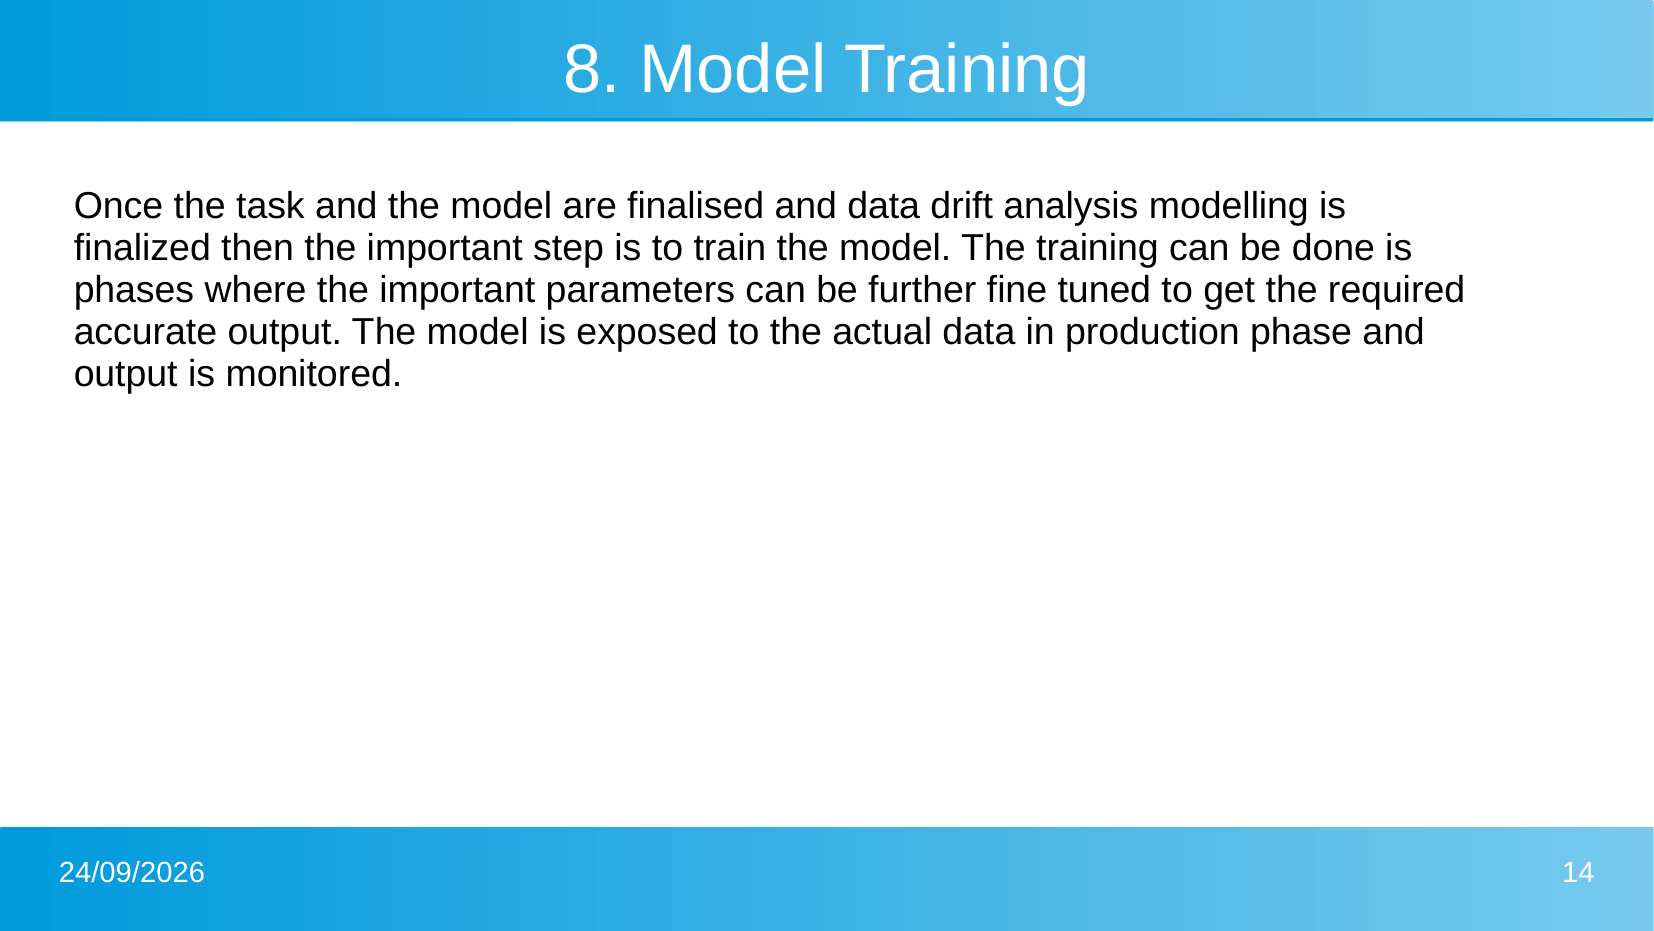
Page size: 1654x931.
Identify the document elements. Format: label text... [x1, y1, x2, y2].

text_box Once the task and the model are finalised and data drift analysis modelling is finalized then the important step is to train the model. The training can be done is phases where the important parameters can be further fine tuned to get the required accurate output. The model is exposed to the actual data in production phase and output is monitored. [59, 177, 1506, 402]
title 8. Model Training [59, 29, 1595, 108]
